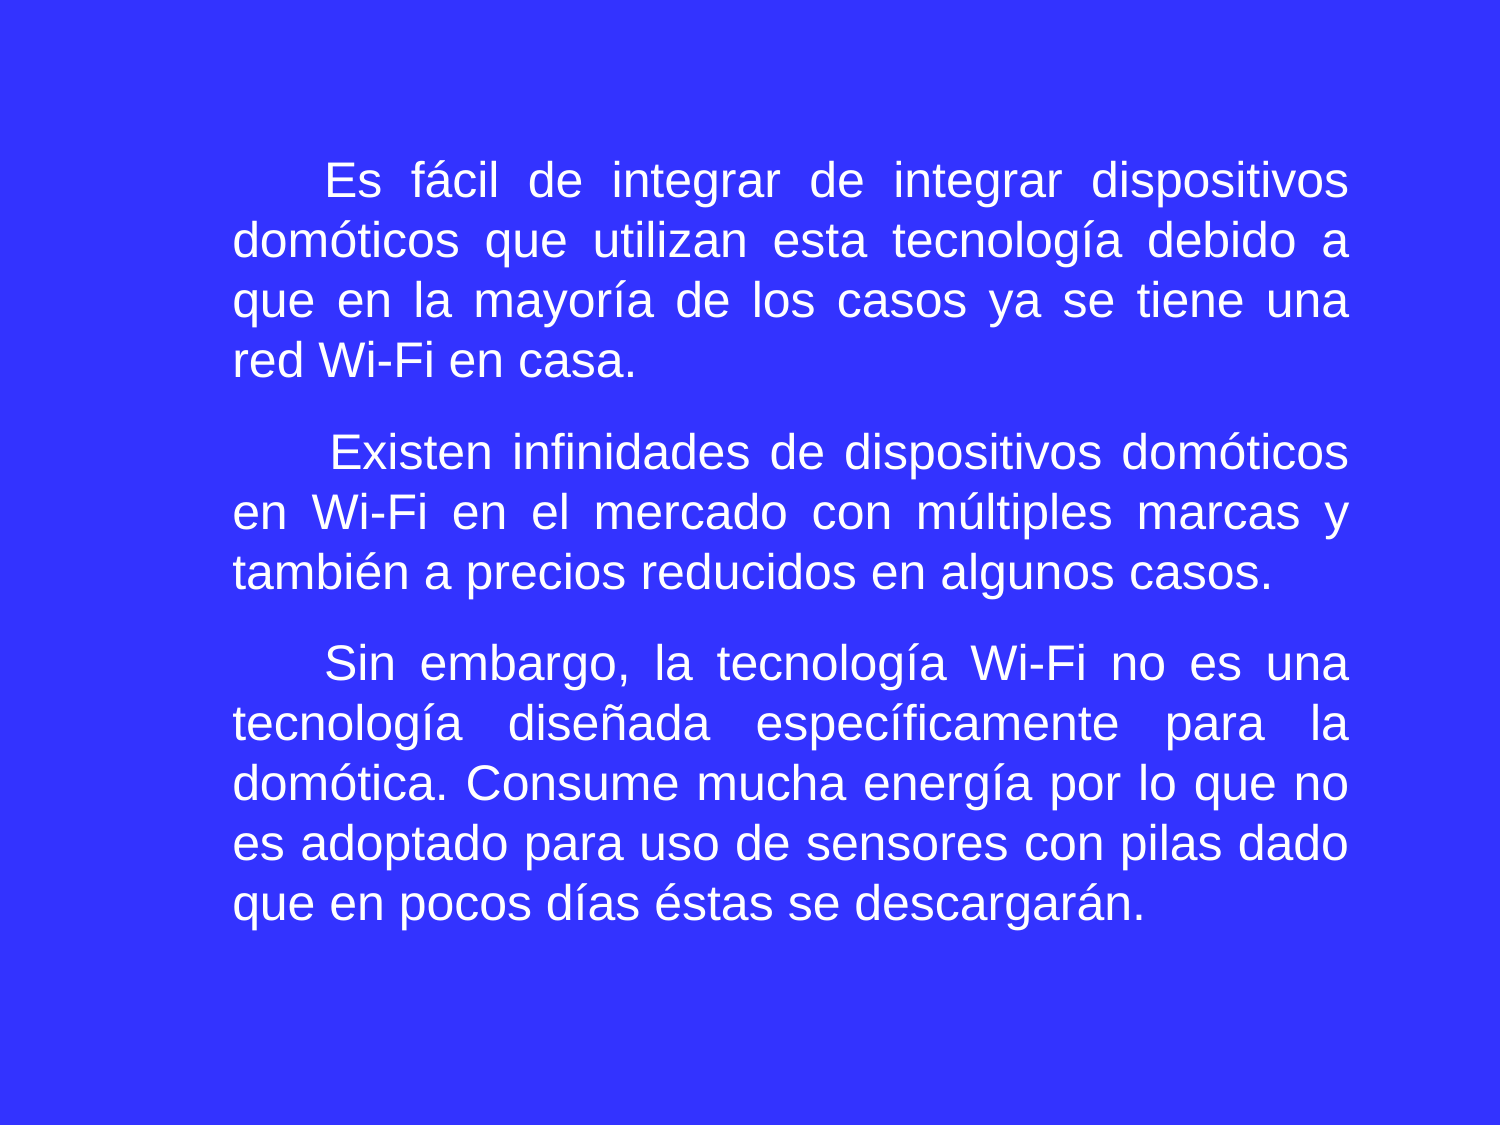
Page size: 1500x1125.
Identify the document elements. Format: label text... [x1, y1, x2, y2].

text_box Es fácil de integrar de integrar dispositivos domóticos que utilizan esta tecnología debido a que en la mayoría de los casos ya se tiene una red Wi-Fi en casa. Existen infinidades de dispositivos domóticos en Wi-Fi en el mercado con múltiples marcas y también a precios reducidos en algunos casos. Sin embargo, la tecnología Wi-Fi no es una tecnología diseñada específicamente para la domótica. Consume mucha energía por lo que no es adoptado para uso de sensores con pilas dado que en pocos días éstas se descargarán. [159, 140, 1365, 939]
